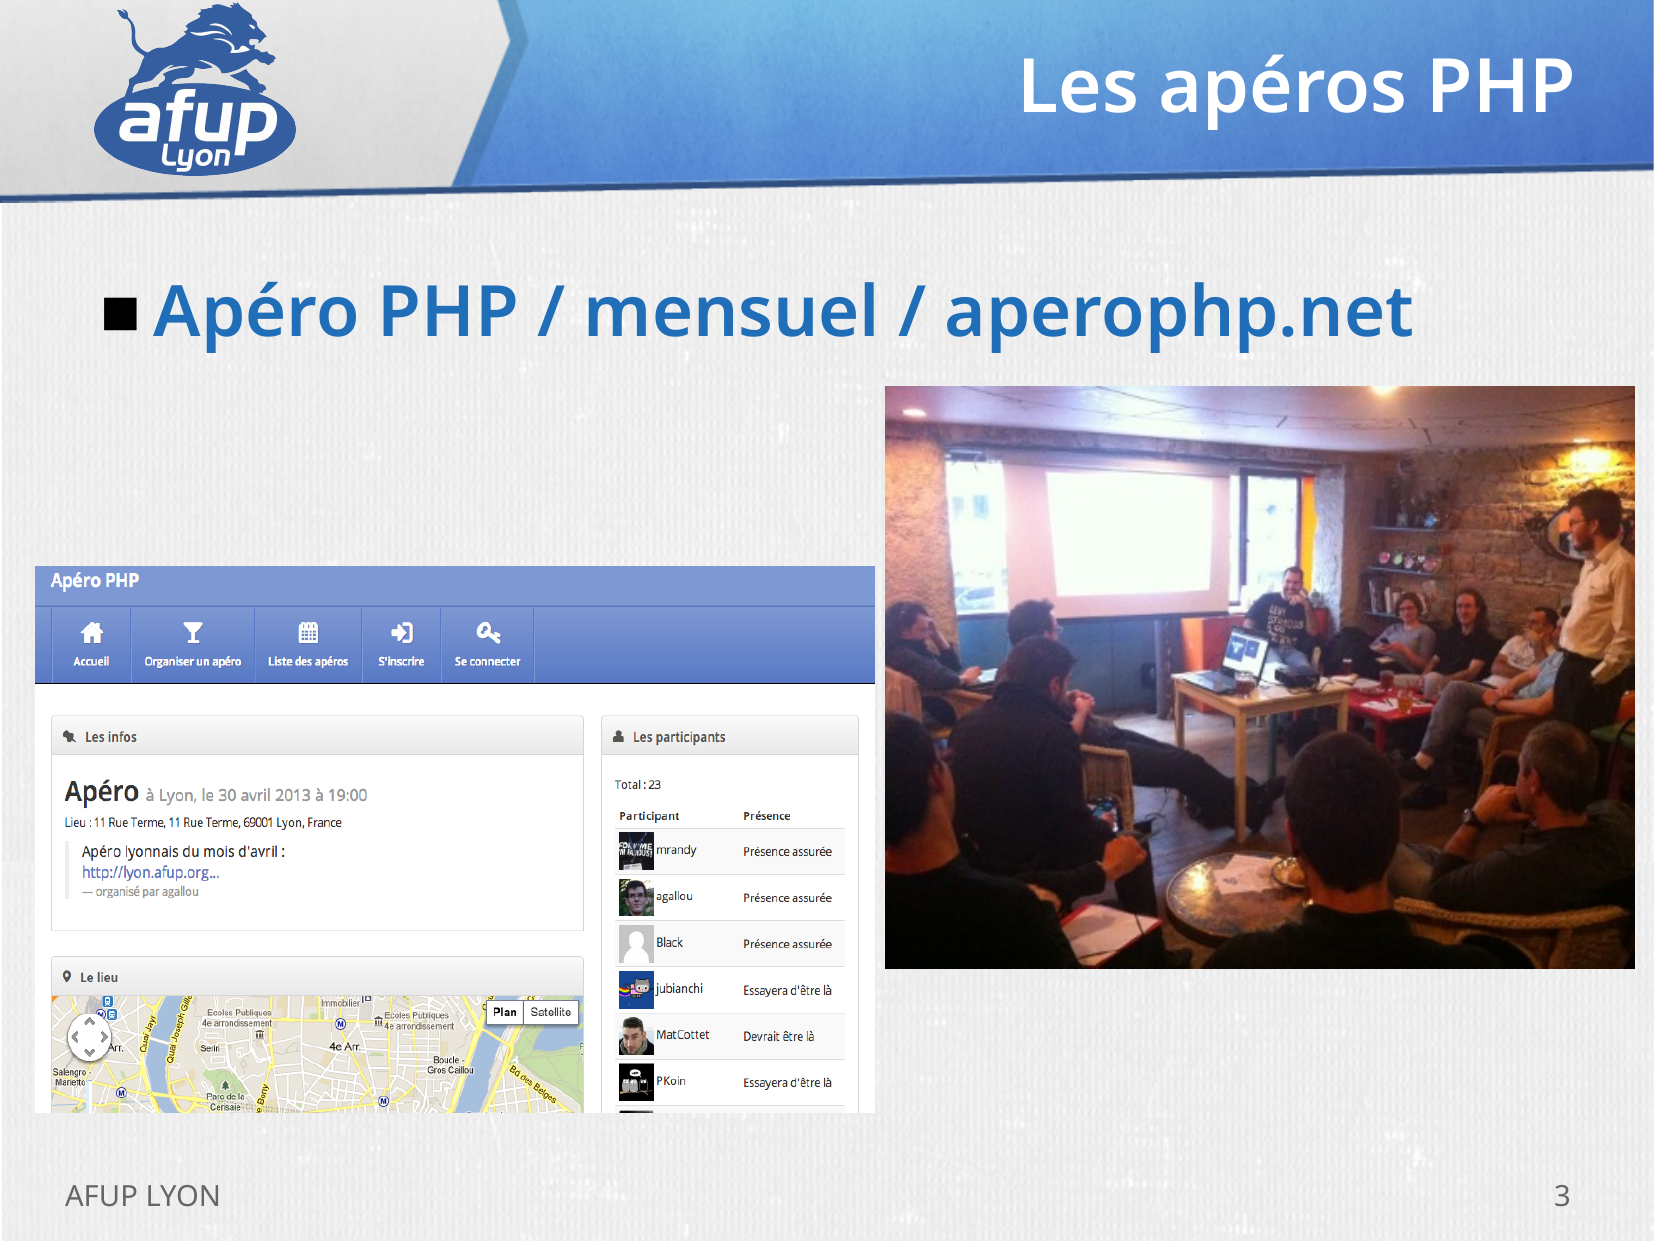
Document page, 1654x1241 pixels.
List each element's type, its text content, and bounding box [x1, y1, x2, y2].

picture [0, 0, 1654, 1241]
title Les apéros PHP [407, 37, 1577, 130]
list Apéro PHP / mensuel / aperophp.net [82, 260, 1571, 980]
